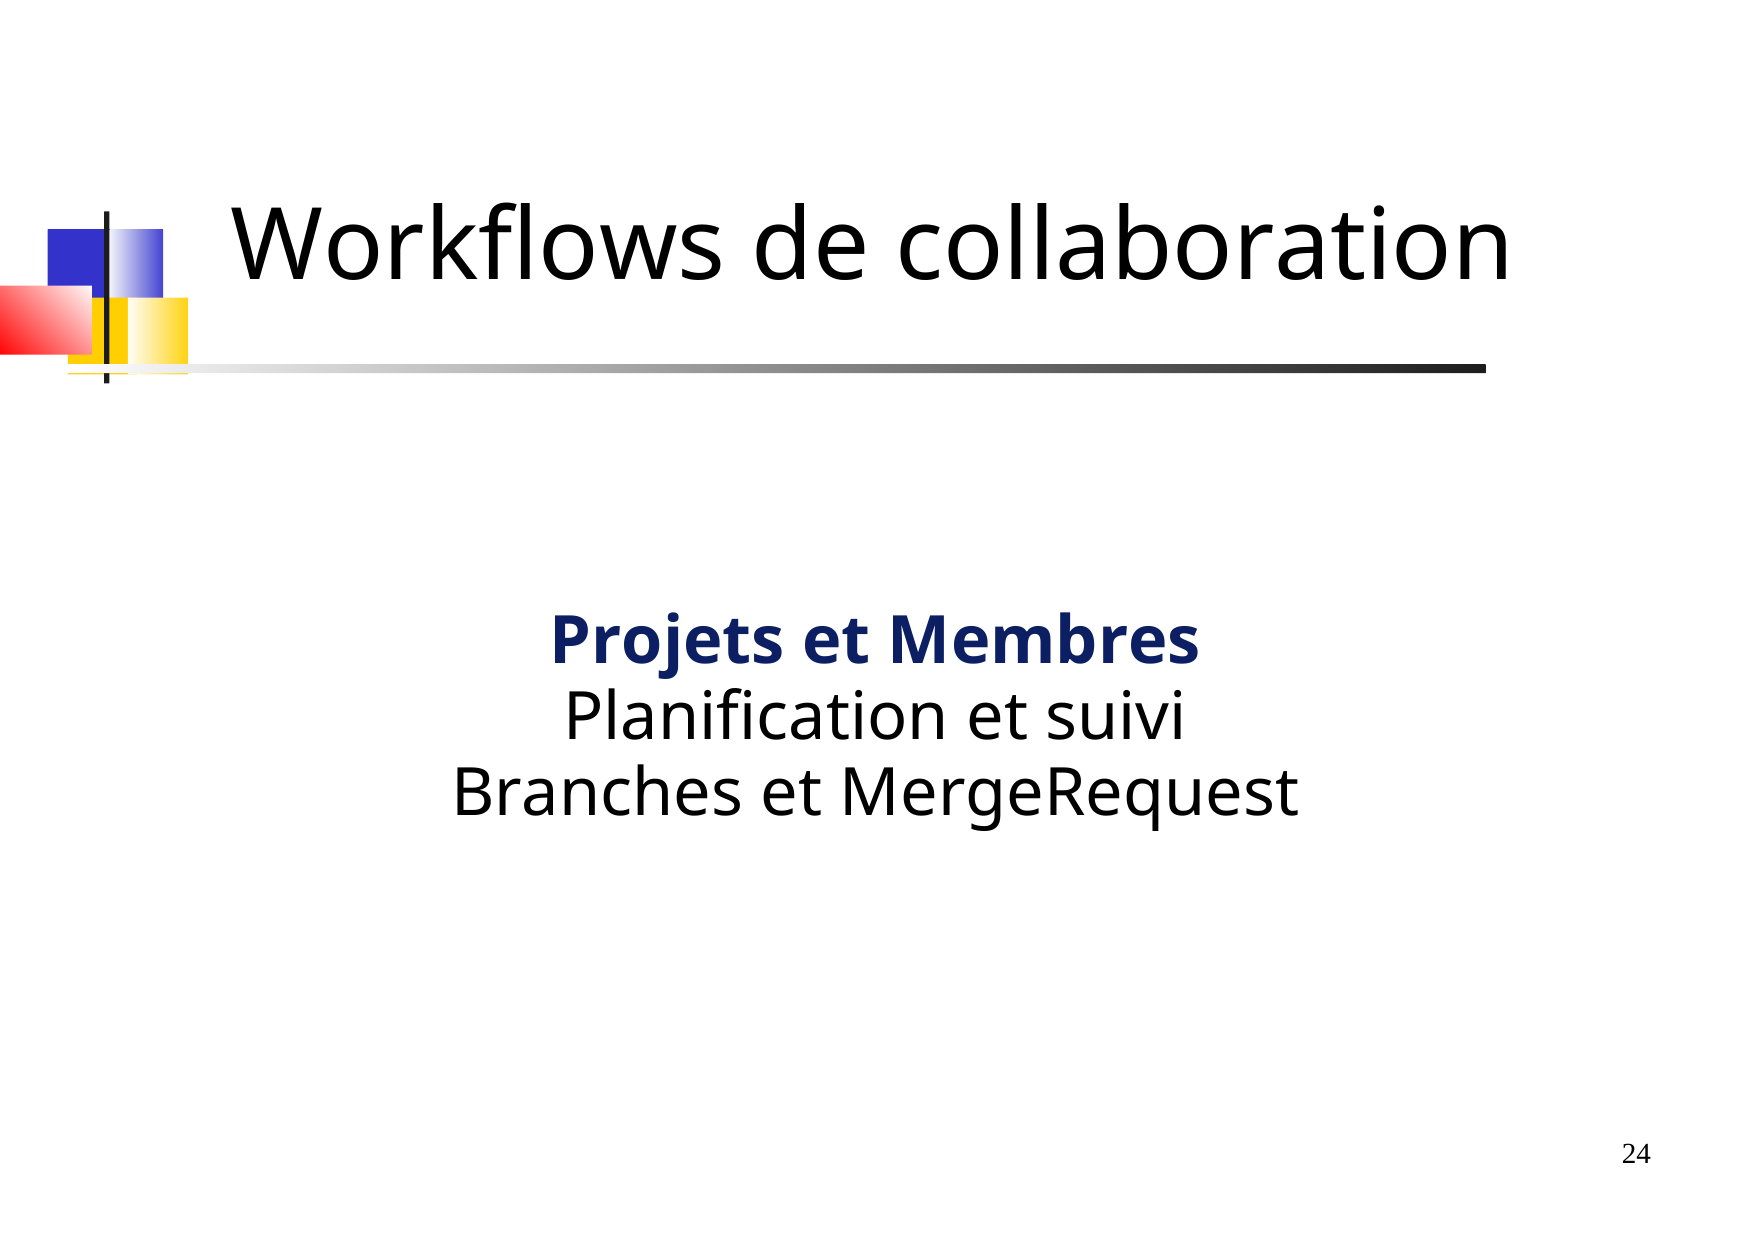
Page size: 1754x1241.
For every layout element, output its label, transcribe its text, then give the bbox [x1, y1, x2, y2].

title Workflows de collaboration [179, 139, 1567, 351]
subtitle Projets et Membres Planification et suivi Branches et MergeRequest [179, 371, 1567, 1091]
